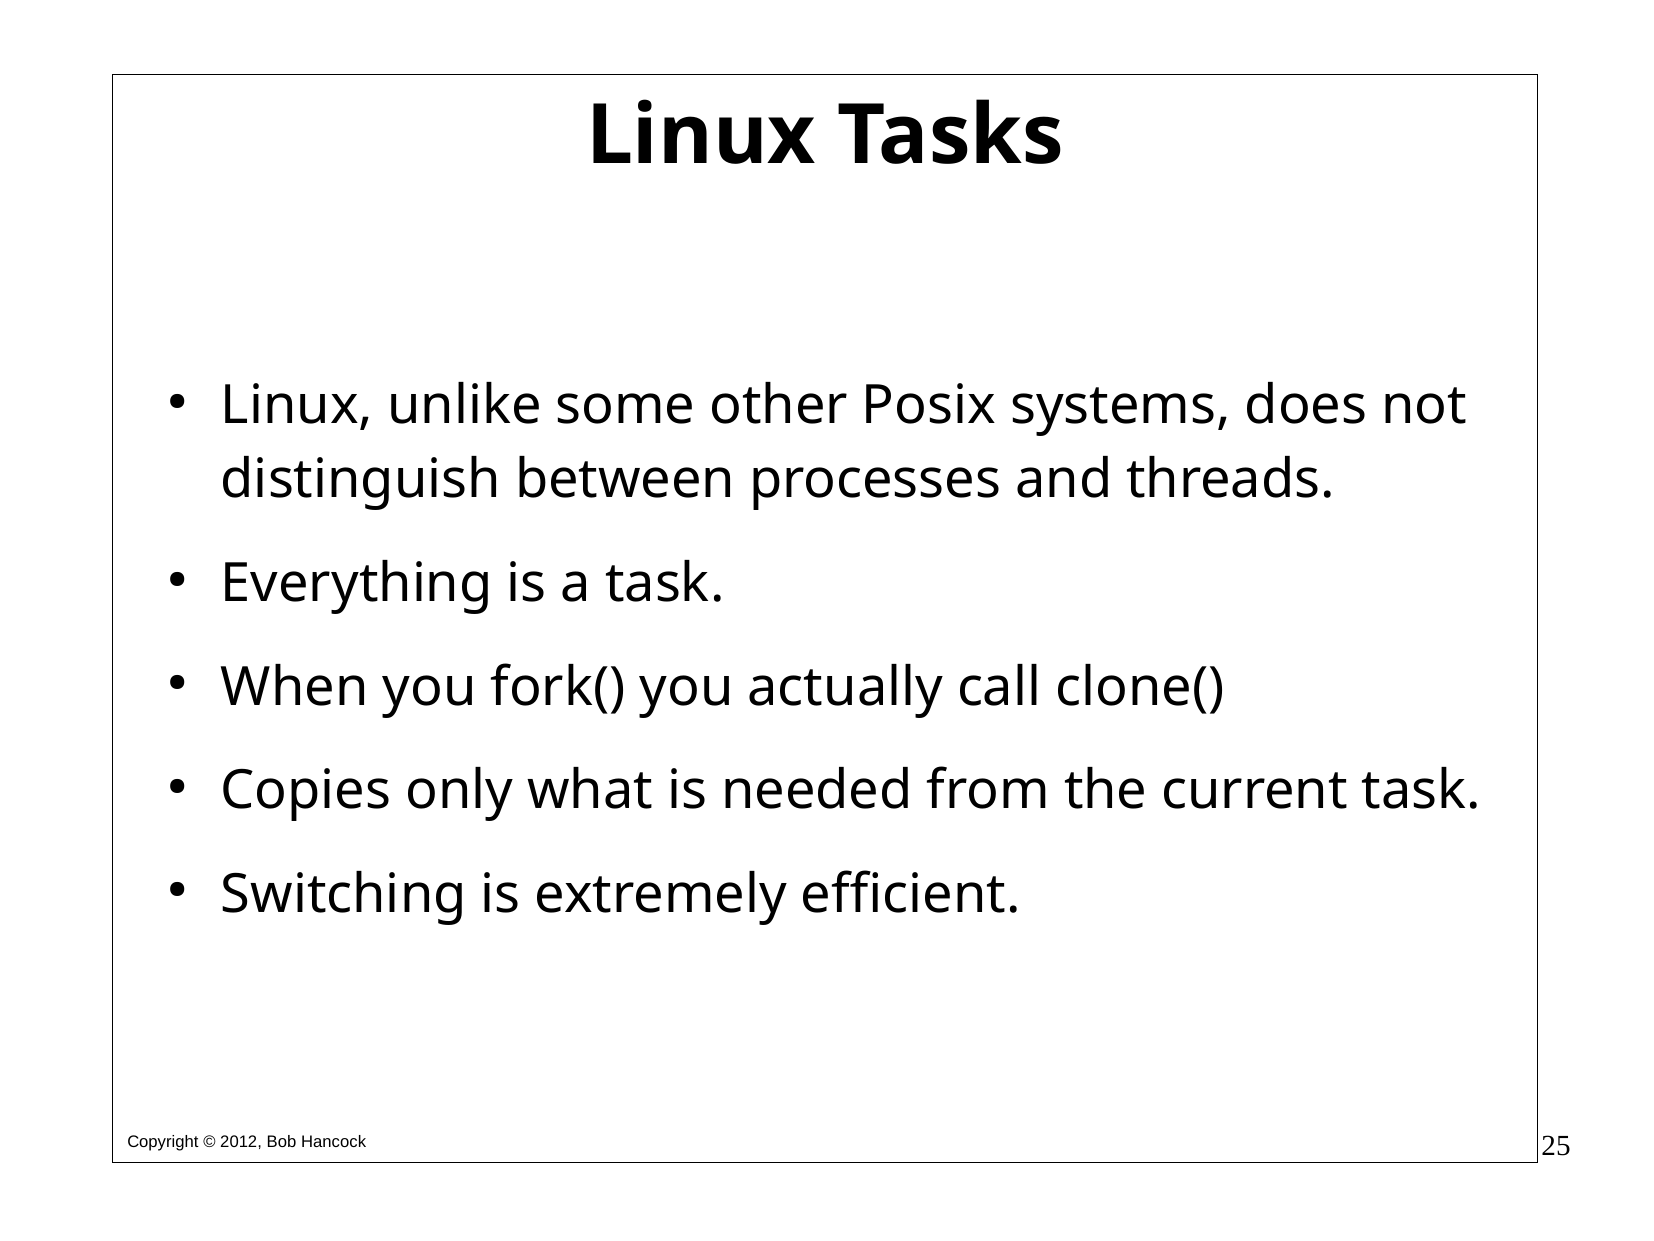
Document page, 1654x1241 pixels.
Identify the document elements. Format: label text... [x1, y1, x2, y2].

list Linux, unlike some other Posix systems, does not distinguish between processes and threads. Everything is a task. When you fork() you actually call clone() Copies only what is needed from the current task. Switching is extremely efficient. [150, 262, 1501, 1126]
text_box Copyright © 2012, Bob Hancock [112, 1125, 382, 1159]
title Linux Tasks [112, 75, 1538, 188]
